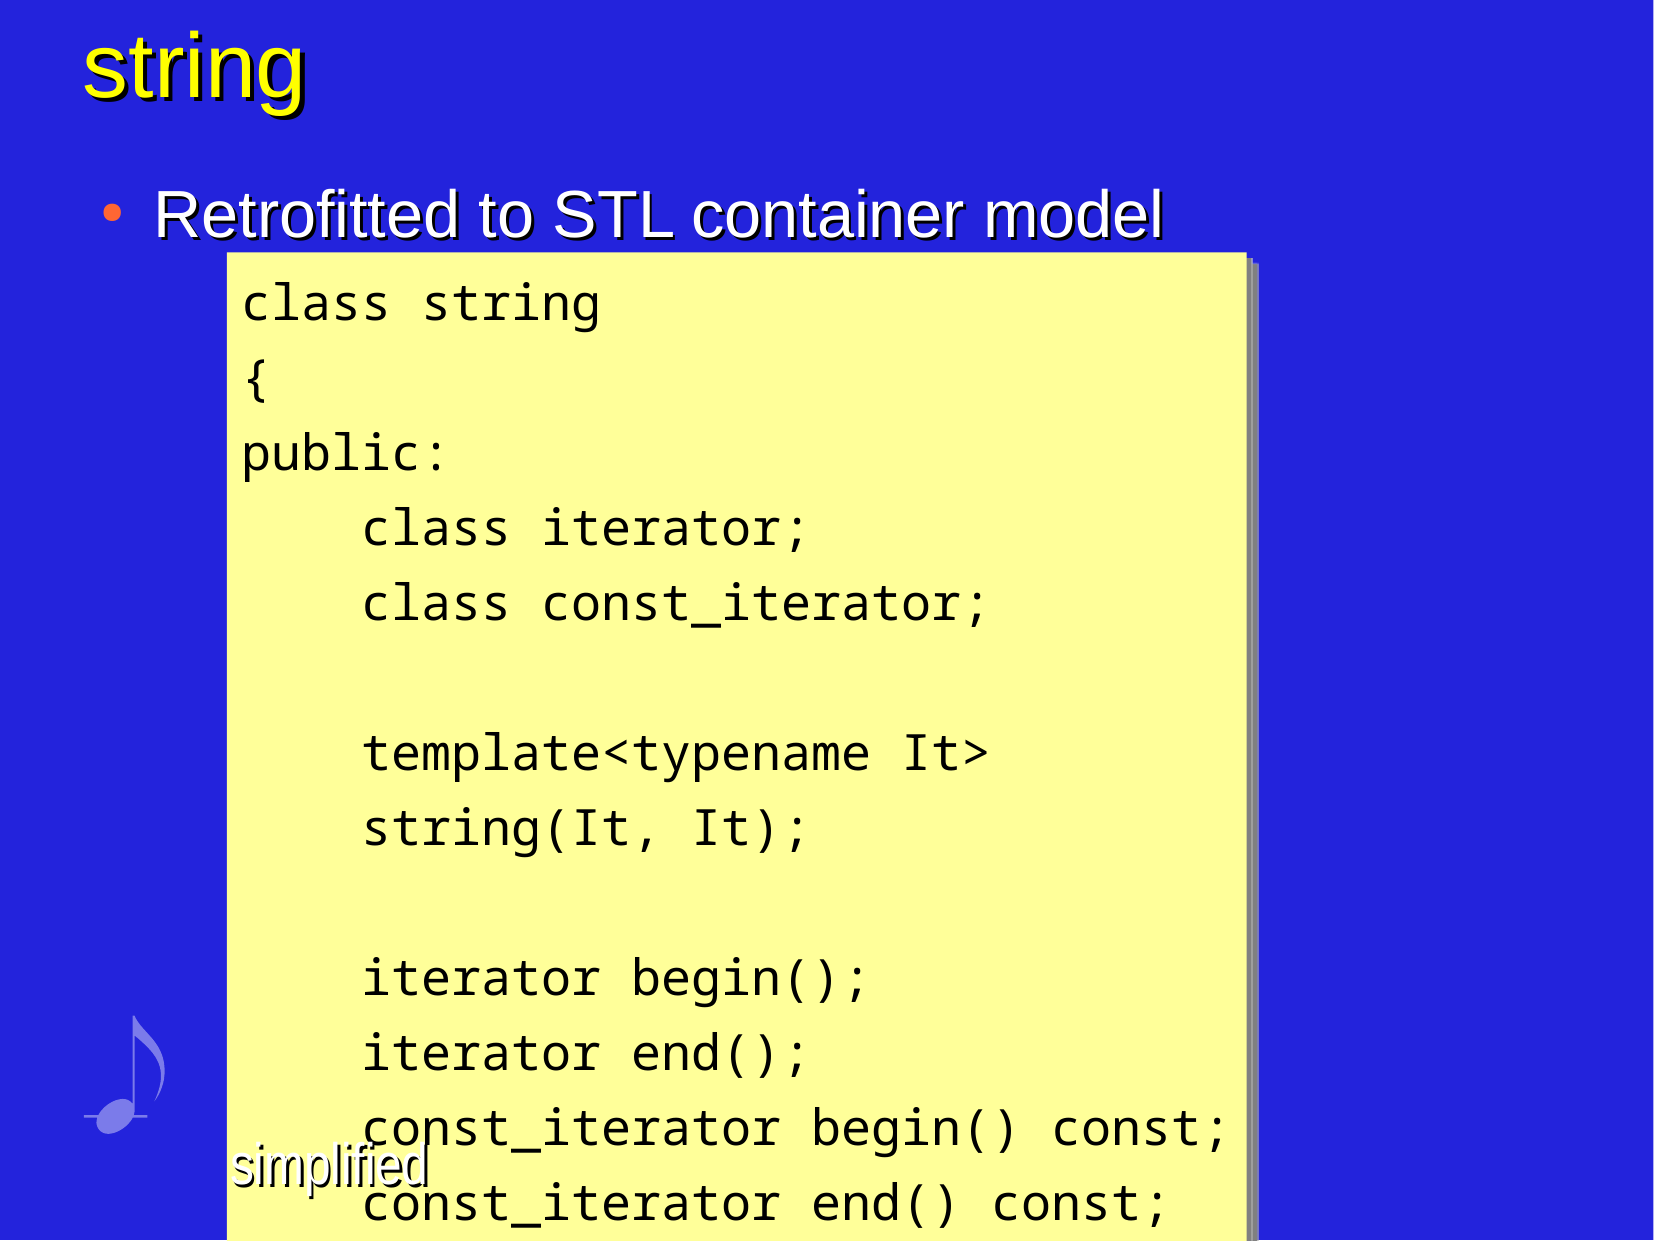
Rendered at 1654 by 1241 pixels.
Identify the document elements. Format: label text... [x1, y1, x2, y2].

text_box [83, 1015, 165, 1134]
text_box simplified [215, 1118, 573, 1204]
list Retrofitted to STL container model [82, 177, 1571, 1182]
text_box class string { public: class iterator; class const_iterator; template<typename It> string(It, It); iterator begin(); iterator end(); const_iterator begin() const; const_iterator end() const; ... }; [226, 252, 1247, 1241]
title string [82, 2, 1571, 130]
